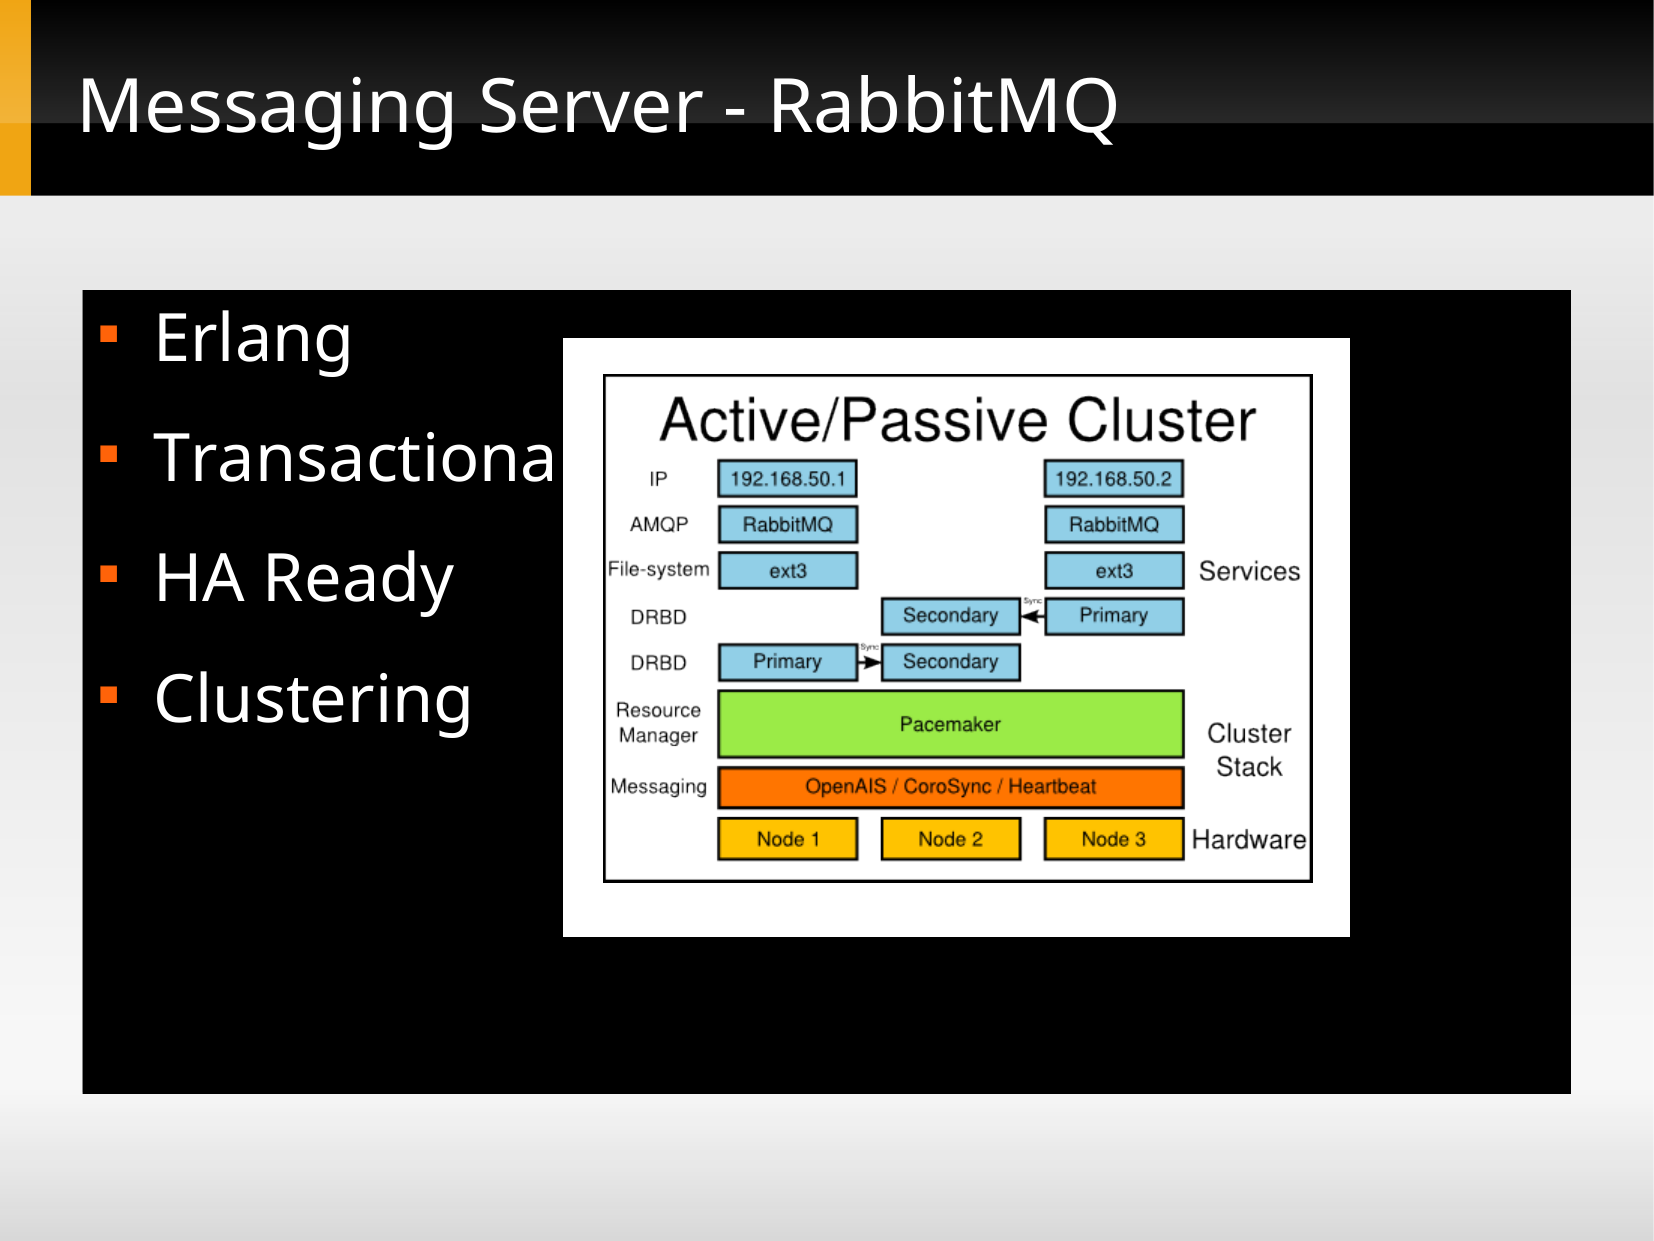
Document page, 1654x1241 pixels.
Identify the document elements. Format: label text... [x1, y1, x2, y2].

text_box [562, 337, 1351, 938]
picture [0, 0, 1654, 1241]
title Messaging Server - RabbitMQ [76, 7, 1565, 200]
list Erlang Transactional HA Ready Clustering [82, 290, 1571, 1094]
